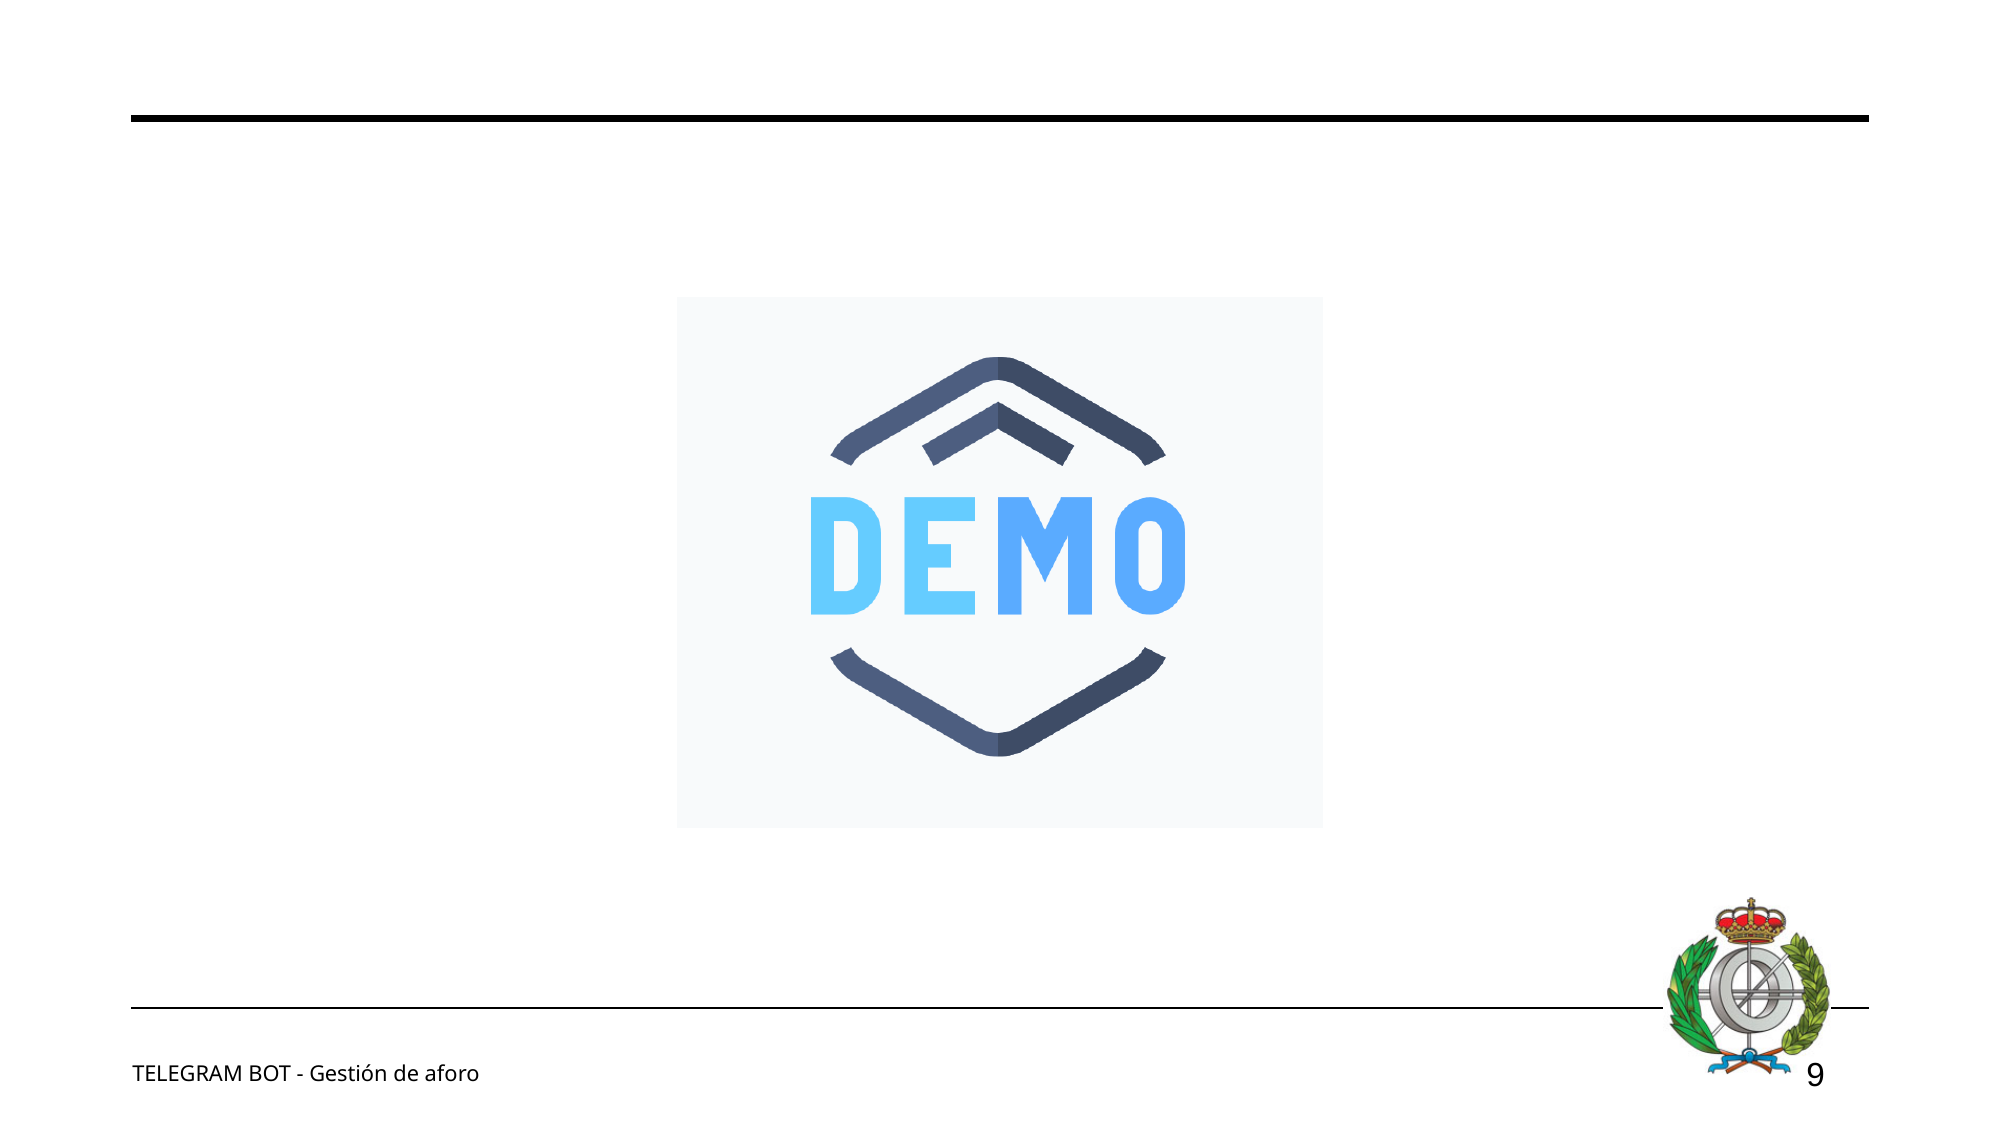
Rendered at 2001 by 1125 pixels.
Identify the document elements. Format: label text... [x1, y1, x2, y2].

text_box [1791, 1042, 1902, 1103]
picture [1663, 897, 1831, 1075]
picture [677, 297, 1323, 828]
text_box TELEGRAM BOT - Gestión de aforo [117, 1042, 863, 1103]
